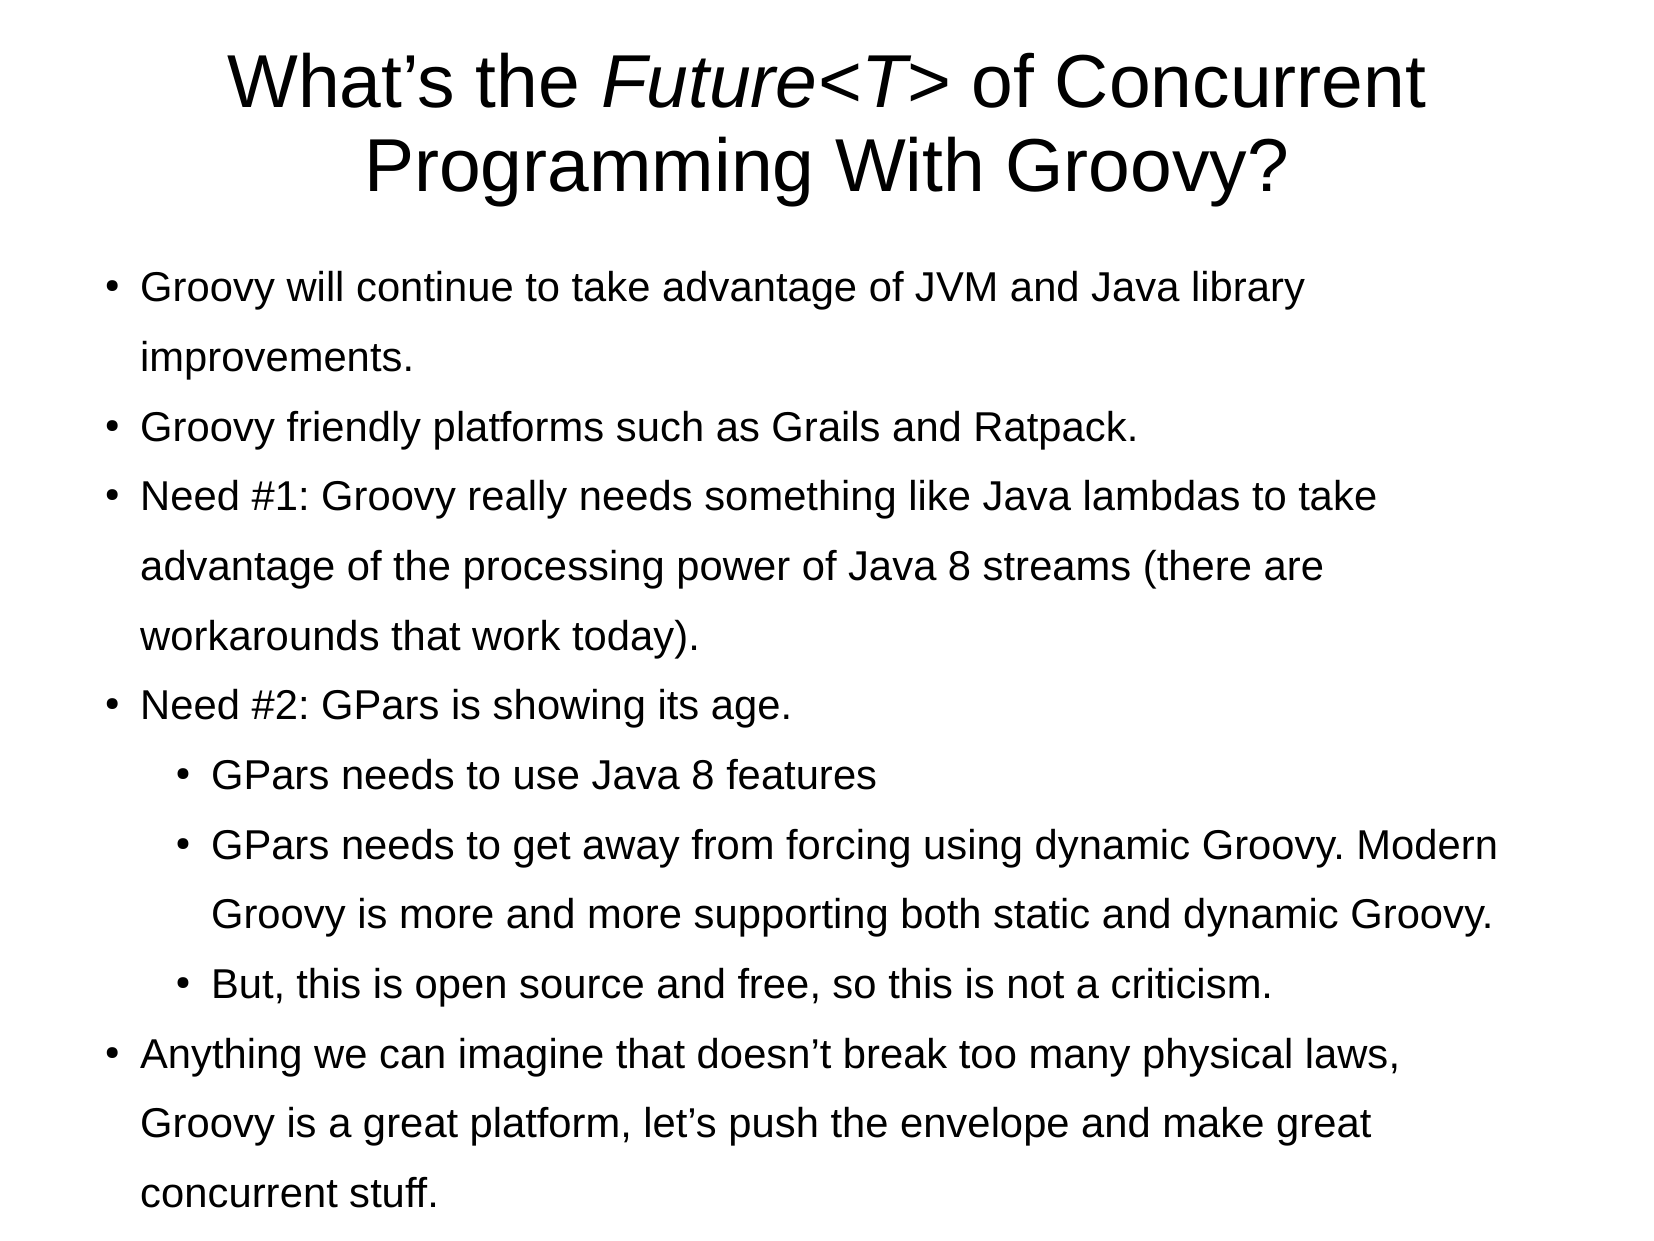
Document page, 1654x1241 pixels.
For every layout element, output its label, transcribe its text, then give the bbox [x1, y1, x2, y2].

text_box Groovy will continue to take advantage of JVM and Java library improvements. Groovy friendly platforms such as Grails and Ratpack. Need #1: Groovy really needs something like Java lambdas to take advantage of the processing power of Java 8 streams (there are workarounds that work today). Need #2: GPars is showing its age. GPars needs to use Java 8 features GPars needs to get away from forcing using dynamic Groovy. Modern Groovy is more and more supporting both static and dynamic Groovy. But, this is open source and free, so this is not a criticism. Anything we can imagine that doesn’t break too many physical laws, Groovy is a great platform, let’s push the envelope and make great concurrent stuff. [90, 233, 1561, 1180]
title What’s the Future<T> of Concurrent Programming With Groovy? [82, 33, 1571, 214]
